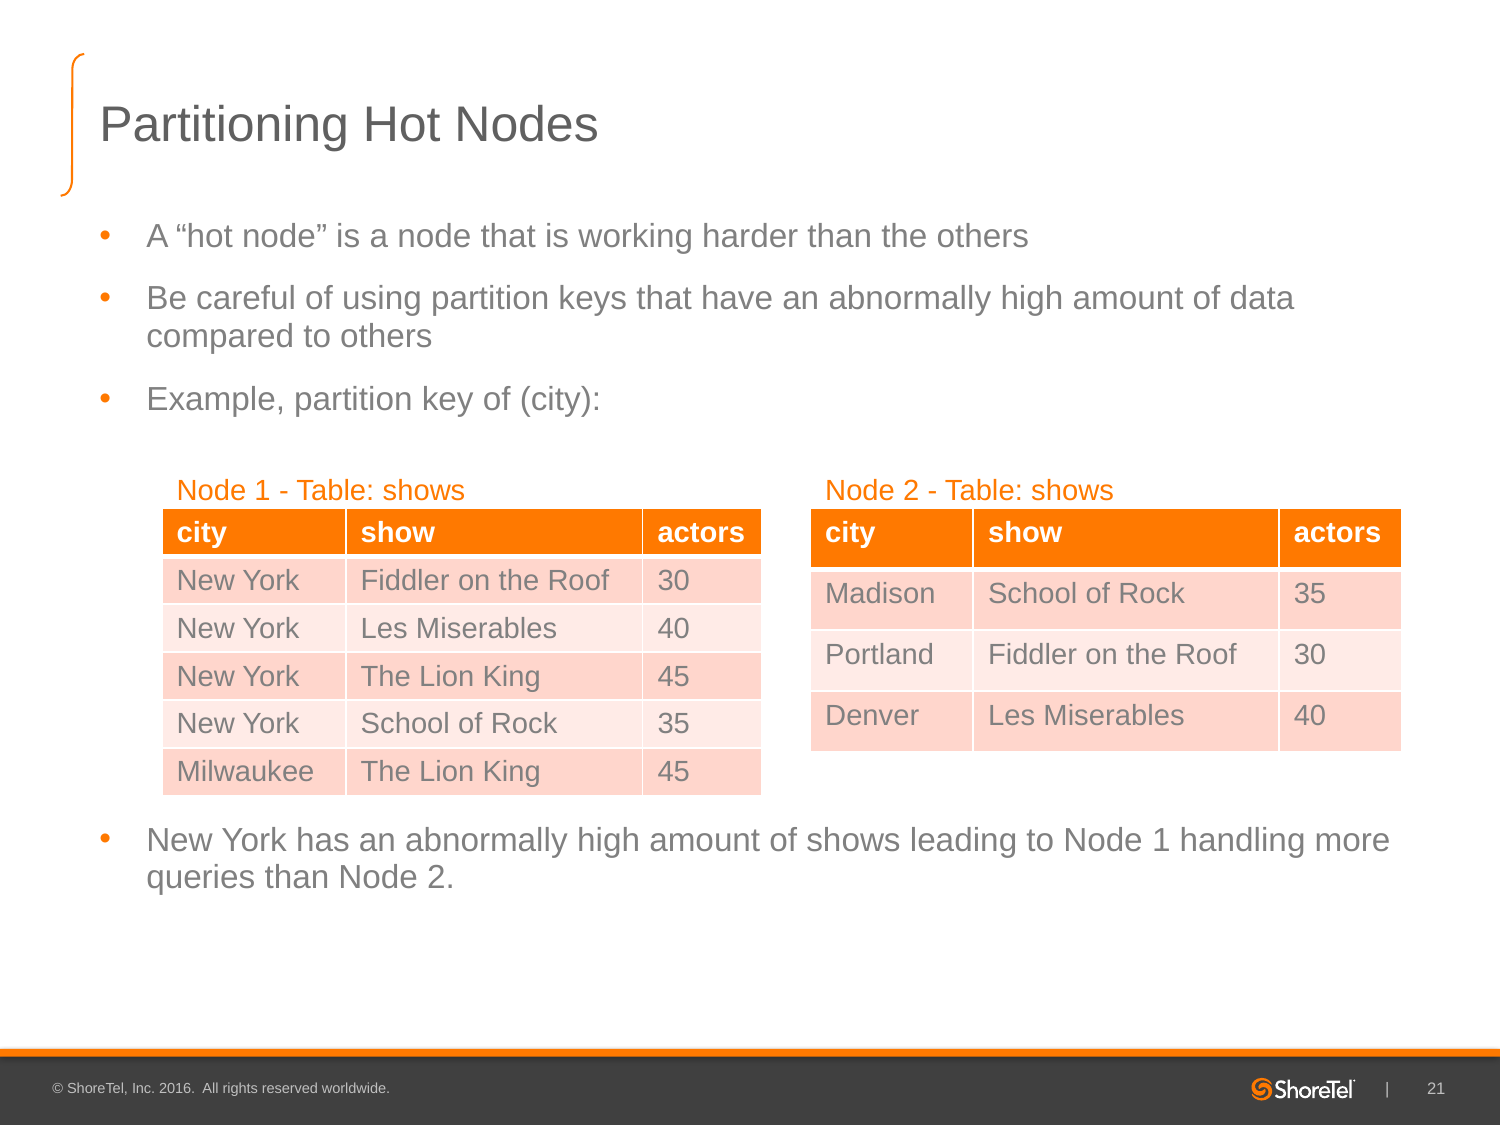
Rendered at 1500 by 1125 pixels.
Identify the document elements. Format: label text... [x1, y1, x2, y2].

table_cell Milwaukee [163, 749, 345, 795]
table_cell Portland [811, 631, 972, 690]
table_cell 45 [643, 653, 761, 699]
table_cell Denver [811, 692, 972, 751]
table_cell Fiddler on the Roof [347, 559, 642, 603]
table_cell Fiddler on the Roof [974, 631, 1278, 690]
table_header actors [1280, 509, 1401, 567]
table_cell 35 [1280, 572, 1401, 629]
table_cell Madison [811, 572, 972, 629]
list A “hot node” is a node that is working harder than the others Be careful of using partition keys that have an abnormally high amount of data compared to others Example, partition key of (city): New York has an abnormally high amount of shows leading to Node 1 handling more queries than Node 2. [84, 209, 1450, 946]
title Partitioning Hot Nodes [84, 53, 1235, 196]
table_cell School of Rock [974, 572, 1278, 629]
table_header show [974, 509, 1278, 567]
text_box Node 1 - Table: shows [161, 463, 507, 509]
table_header show [347, 509, 642, 554]
table_cell 40 [1280, 692, 1401, 751]
table_cell Les Miserables [347, 605, 642, 651]
table_header city [163, 509, 345, 554]
table_cell The Lion King [347, 653, 642, 699]
table_cell 45 [643, 749, 761, 795]
text_box Node 2 - Table: shows [810, 463, 1156, 509]
table_cell 30 [1280, 631, 1401, 690]
table_cell 30 [643, 559, 761, 603]
table_cell The Lion King [347, 749, 642, 795]
table_cell New York [163, 701, 345, 747]
table_cell New York [163, 559, 345, 603]
table_header city [811, 509, 972, 567]
table_cell 40 [643, 605, 761, 651]
table_cell New York [163, 605, 345, 651]
table_cell 35 [643, 701, 761, 747]
table_cell Les Miserables [974, 692, 1278, 751]
table_cell School of Rock [347, 701, 642, 747]
table_cell New York [163, 653, 345, 699]
table_header actors [643, 509, 761, 554]
